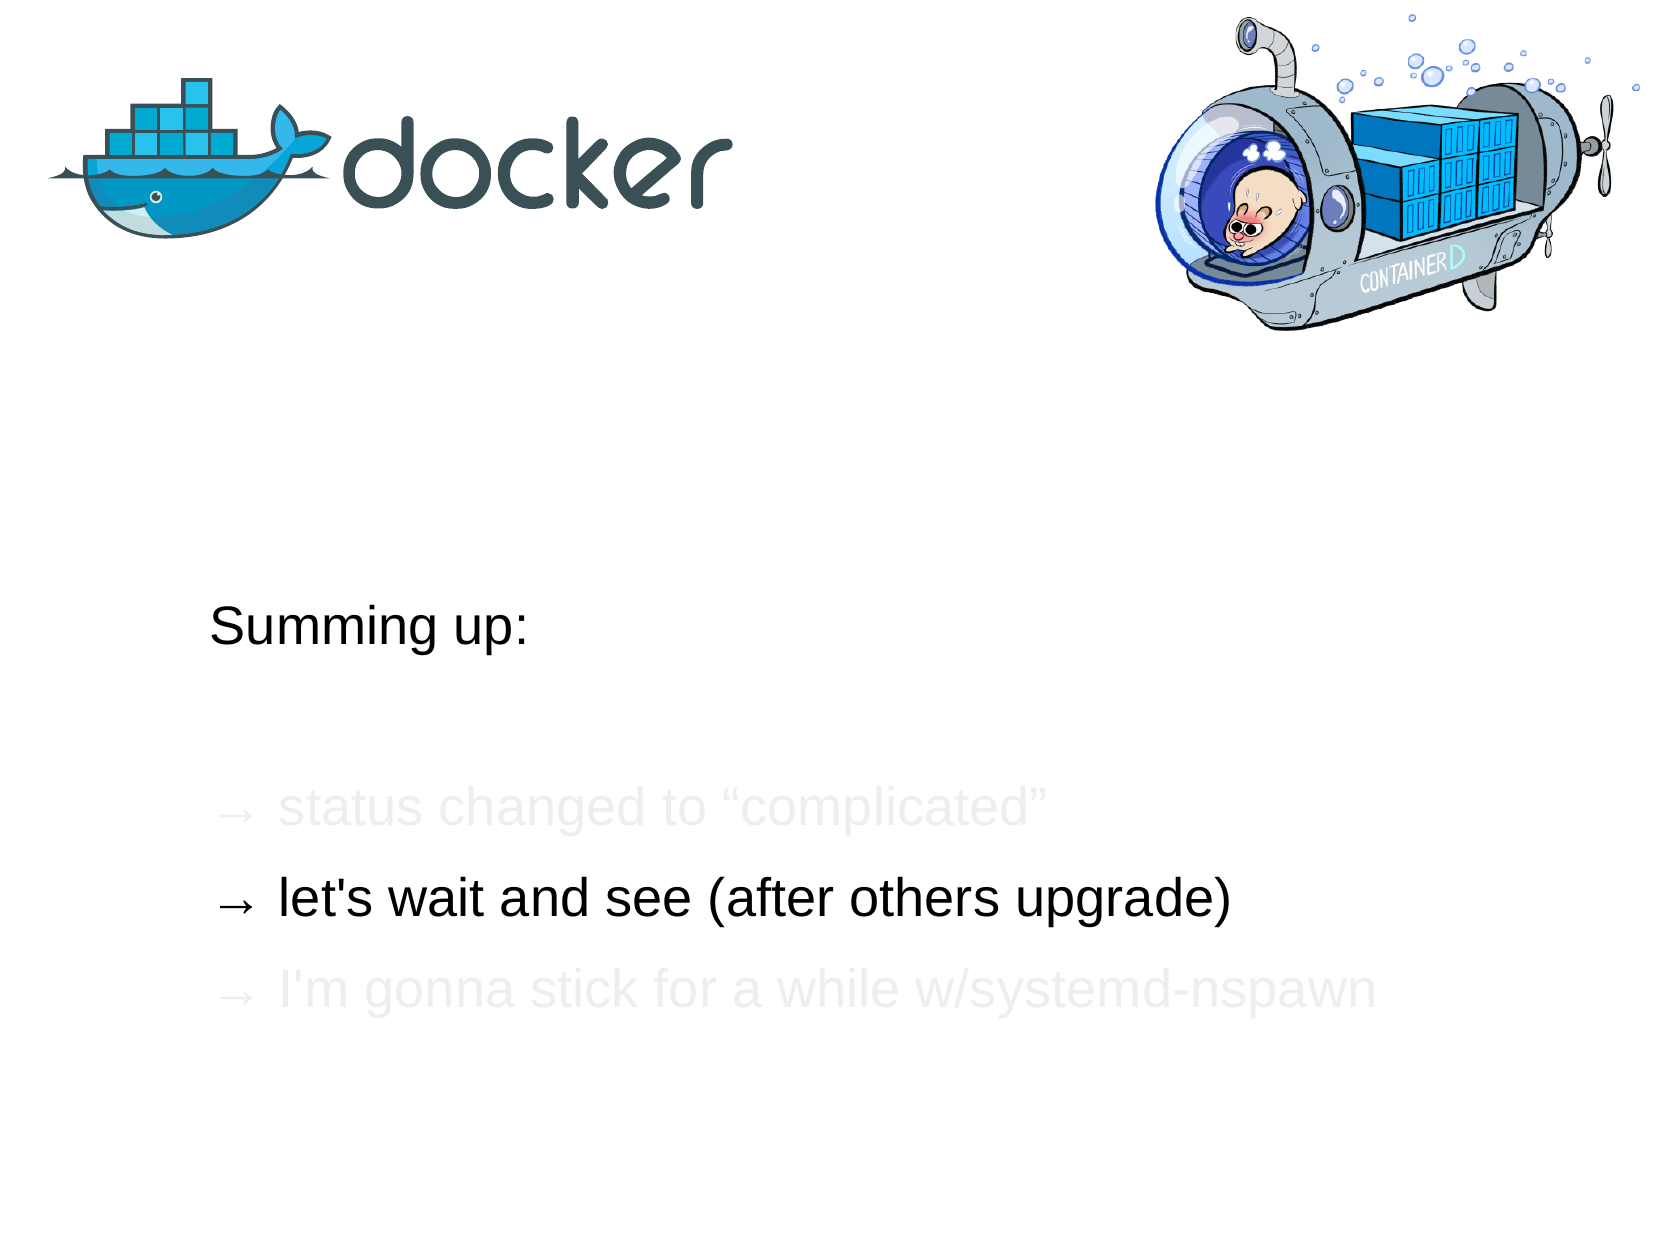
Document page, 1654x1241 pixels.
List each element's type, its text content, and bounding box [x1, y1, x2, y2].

picture [1155, 14, 1640, 331]
picture [45, 75, 736, 244]
text_box Summing up: → status changed to “complicated” → let's wait and see (after others upgrade) → I'm gonna stick for a while w/systemd-nspawn [195, 557, 1393, 997]
